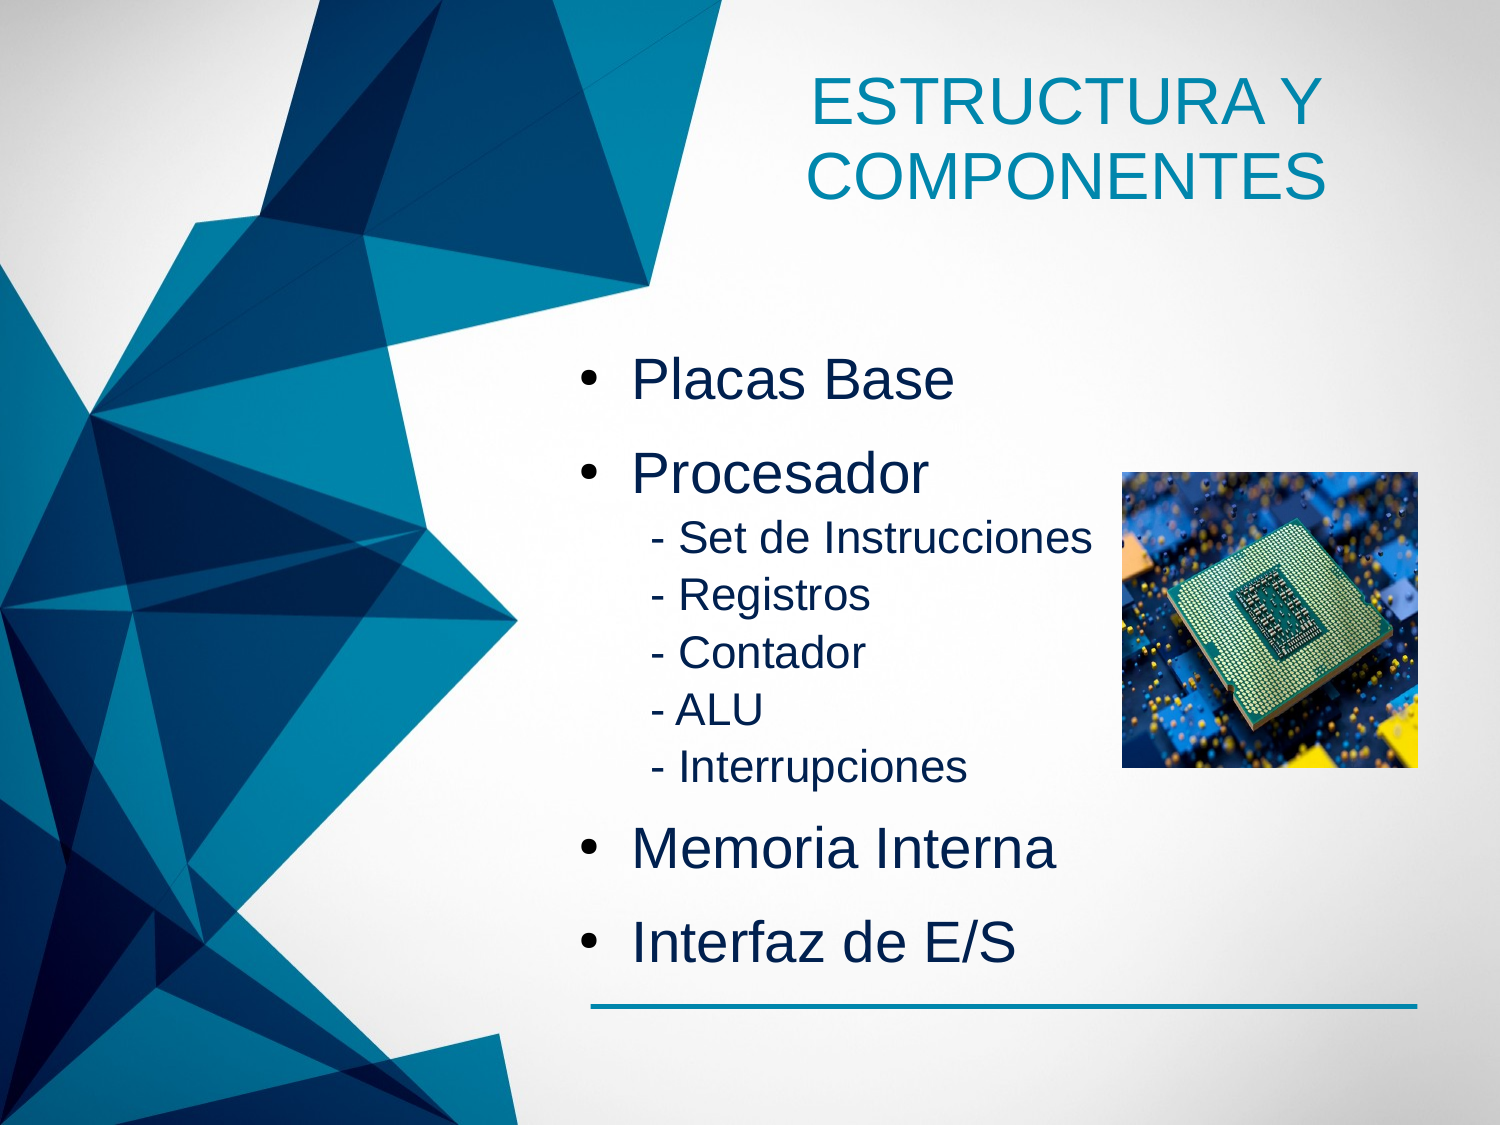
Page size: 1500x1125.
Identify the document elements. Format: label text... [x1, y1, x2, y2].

picture [0, 0, 1500, 1125]
title ESTRUCTURA Y COMPONENTES [708, 44, 1425, 233]
list Placas Base Procesador - Set de Instrucciones - Registros - Contador - ALU - Interrupciones Memoria Interna Interfaz de E/S [561, 346, 1248, 1093]
